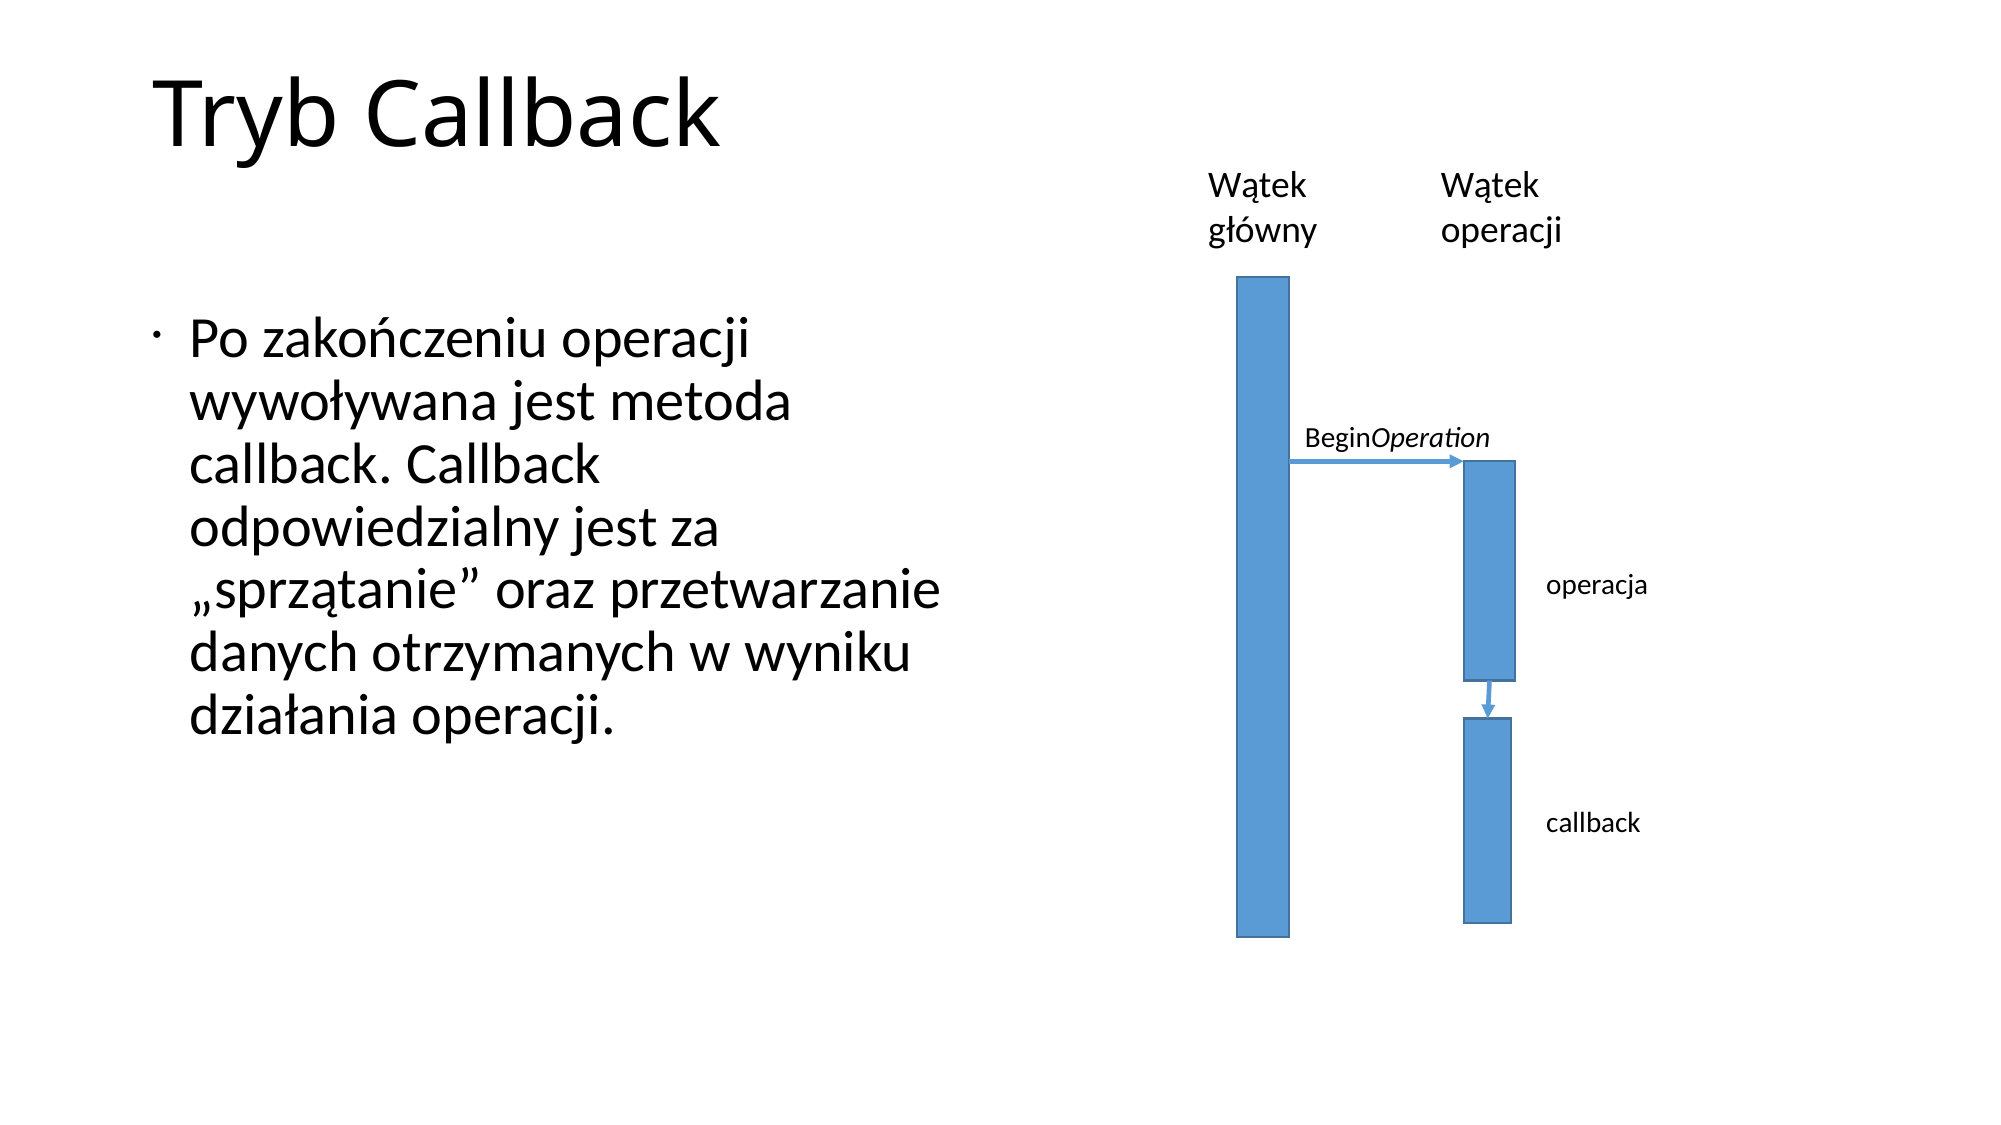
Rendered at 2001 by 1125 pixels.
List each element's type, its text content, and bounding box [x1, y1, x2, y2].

text_box [1237, 277, 1289, 937]
text_box callback [1531, 795, 1656, 846]
list Po zakończeniu operacji wywoływana jest metoda callback. Callback odpowiedzialny jest za „sprzątanie” oraz przetwarzanie danych otrzymanych w wyniku działania operacji. [137, 299, 958, 1014]
text_box operacja [1531, 558, 1664, 608]
text_box BeginOperation [1289, 410, 1506, 461]
text_box [1464, 718, 1511, 924]
text_box [1463, 461, 1516, 681]
title Tryb Callback [137, 59, 1863, 278]
text_box Wątek główny [1193, 152, 1333, 258]
text_box Wątek operacji [1426, 152, 1588, 258]
